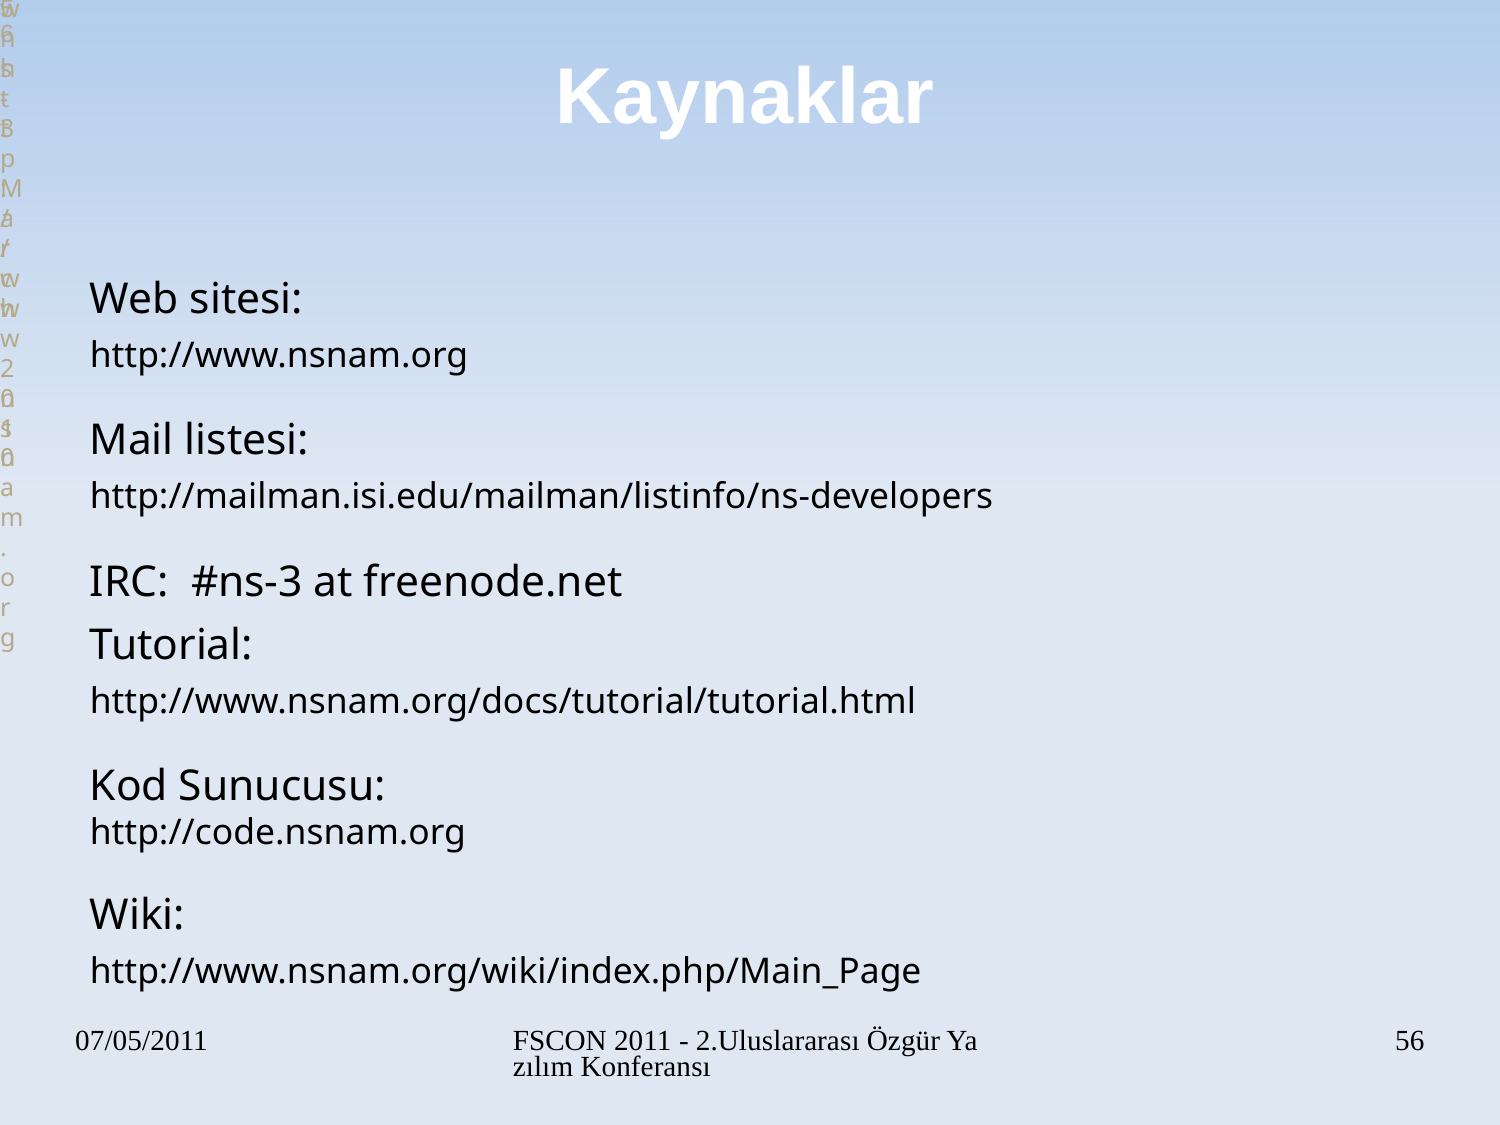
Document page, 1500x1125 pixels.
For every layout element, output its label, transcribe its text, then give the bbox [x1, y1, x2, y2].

picture [0, 0, 1500, 1125]
title Kaynaklar [69, 0, 1420, 188]
list Web sitesi: http://www.nsnam.org Mail listesi: http://mailman.isi.edu/mailman/listinfo/ns-developers IRC: #ns-3 at freenode.net Tutorial: http://www.nsnam.org/docs/tutorial/tutorial.html Kod Sunucusu: http://code.nsnam.org Wiki: http://www.nsnam.org/wiki/index.php/Main_Page [75, 263, 1426, 1006]
